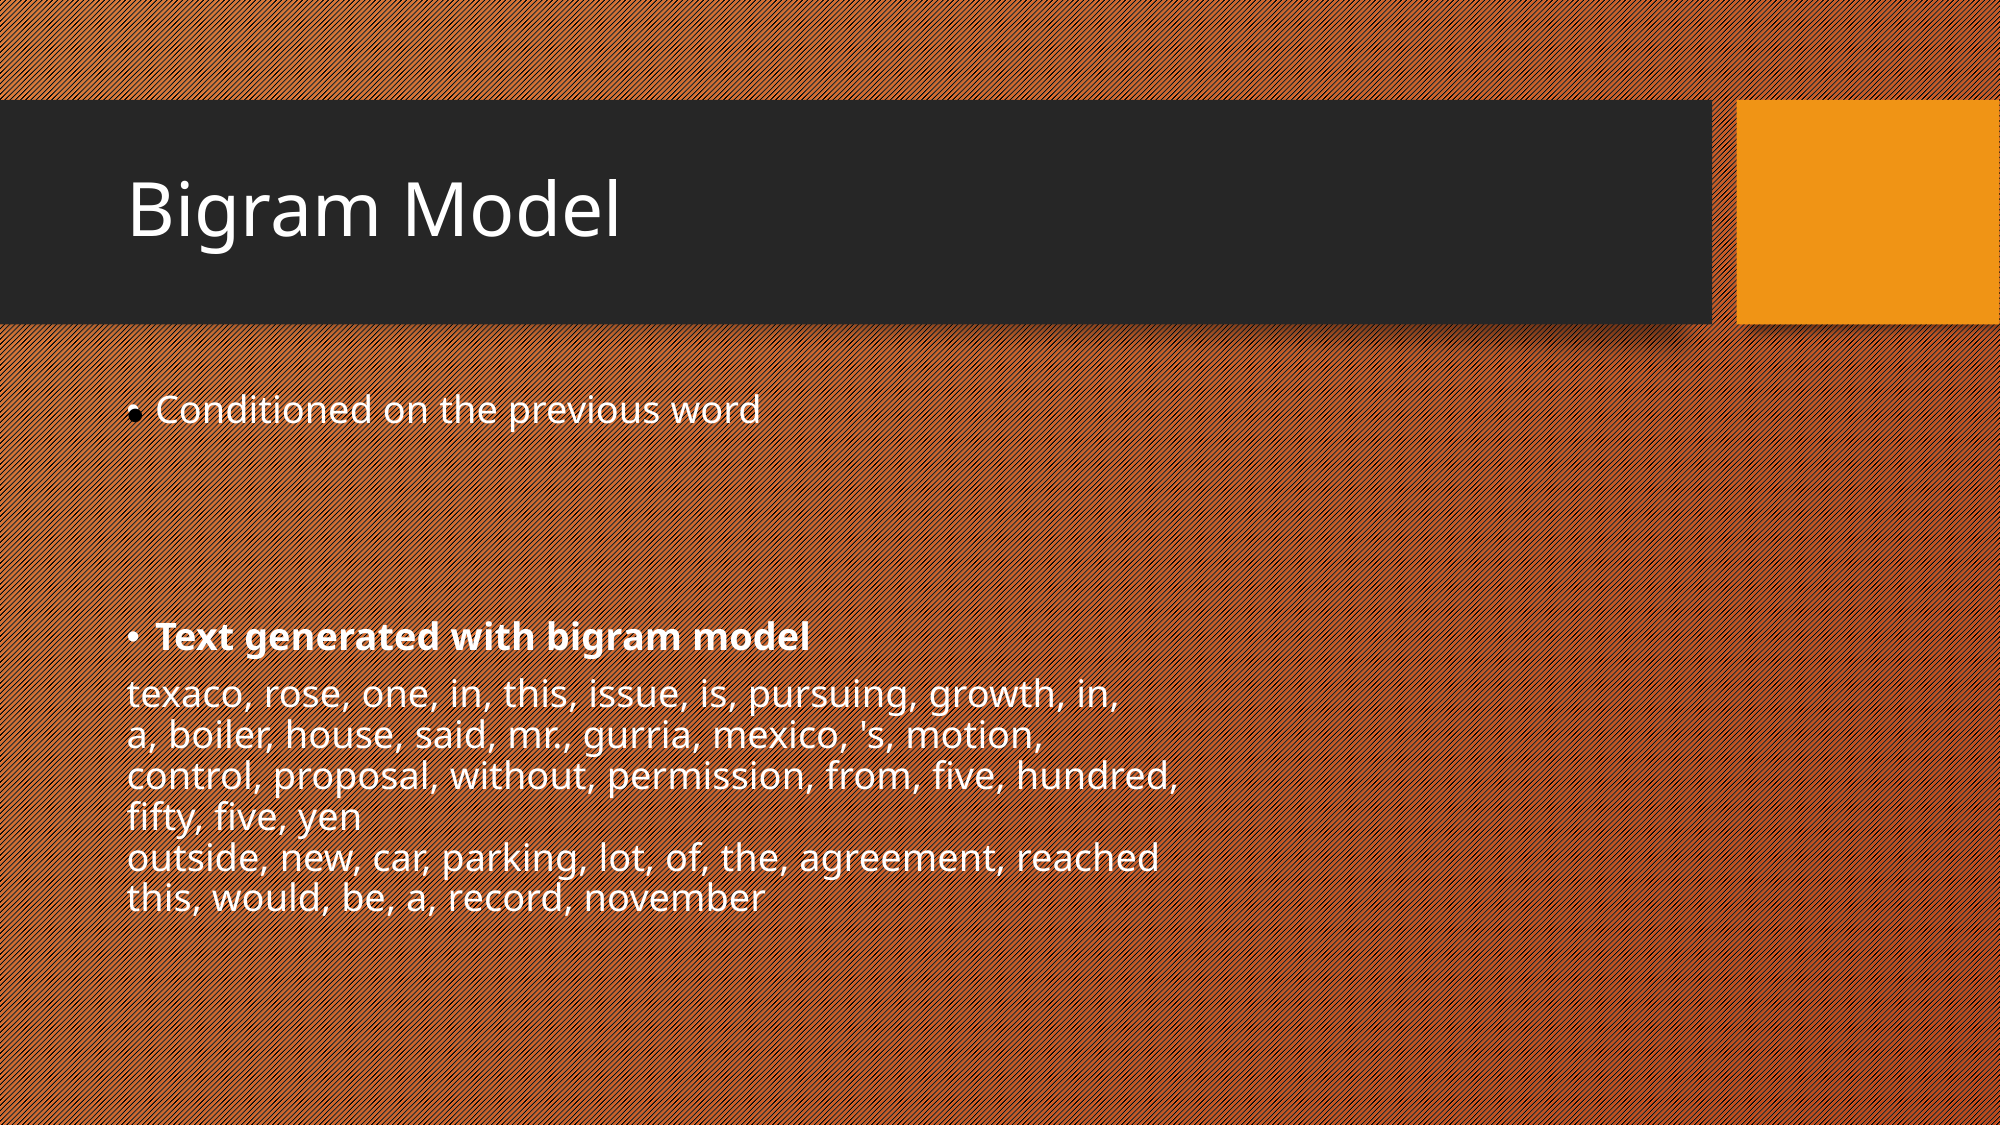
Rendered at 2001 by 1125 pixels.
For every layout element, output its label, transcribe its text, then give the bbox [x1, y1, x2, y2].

picture [0, 0, 2000, 1125]
list [111, 383, 1689, 974]
title Bigram Model [111, 123, 1689, 301]
